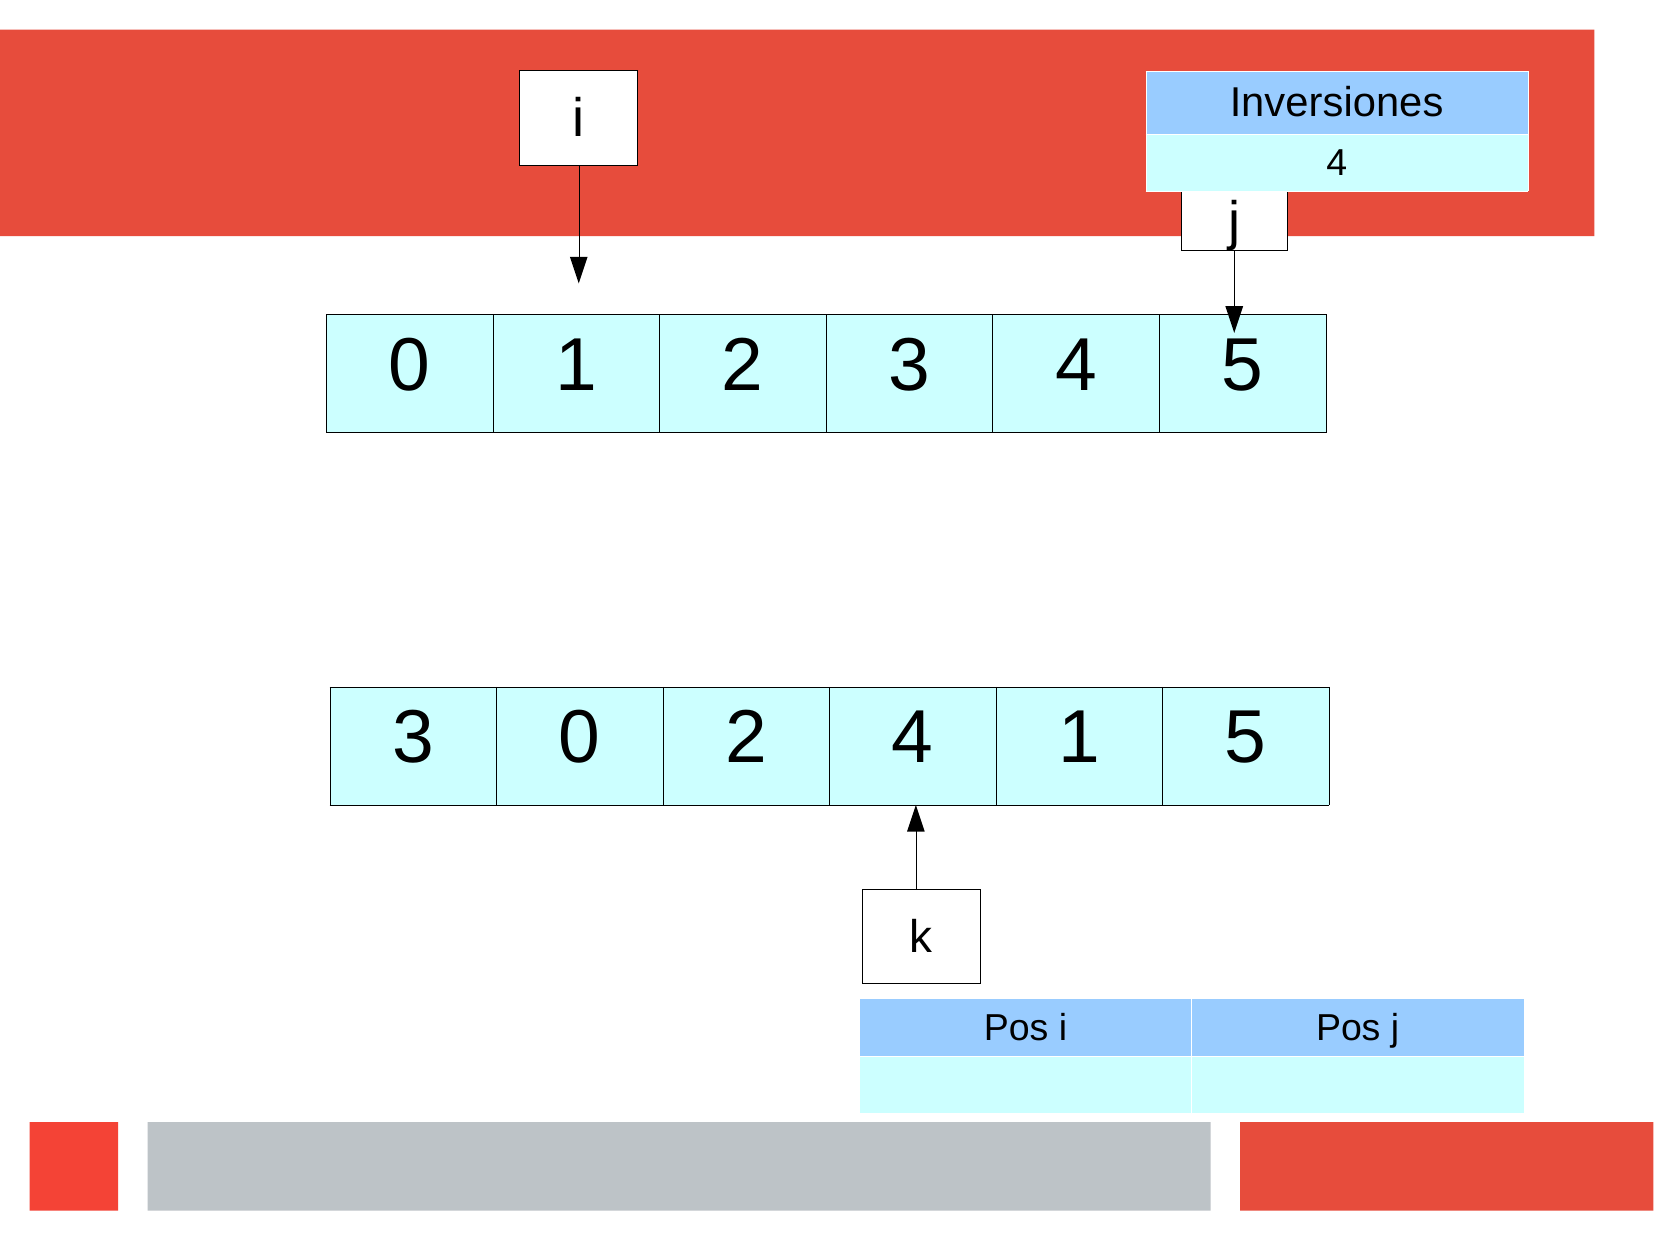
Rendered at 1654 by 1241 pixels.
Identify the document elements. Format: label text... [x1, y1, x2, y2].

table_header 2 [660, 315, 826, 432]
text_box j [1181, 192, 1288, 251]
table_header 0 [497, 688, 663, 805]
table_header 2 [664, 688, 829, 805]
table_header Pos i [860, 999, 1191, 1056]
table_header 3 [331, 688, 496, 805]
table_header Pos j [1192, 999, 1524, 1056]
table_header 5 [1163, 688, 1329, 805]
text_box i [519, 70, 638, 166]
table_cell [1192, 1057, 1524, 1113]
table_header 1 [494, 315, 659, 432]
table_header 4 [830, 688, 996, 805]
table_cell 4 [1147, 135, 1528, 191]
table_cell [860, 1057, 1191, 1113]
text_box k [862, 889, 981, 984]
table_header Inversiones [1147, 72, 1528, 134]
table_header 1 [997, 688, 1162, 805]
table_header 4 [993, 315, 1159, 432]
table_header 5 [1160, 315, 1326, 432]
table_header 3 [827, 315, 992, 432]
table_header 0 [327, 315, 493, 432]
